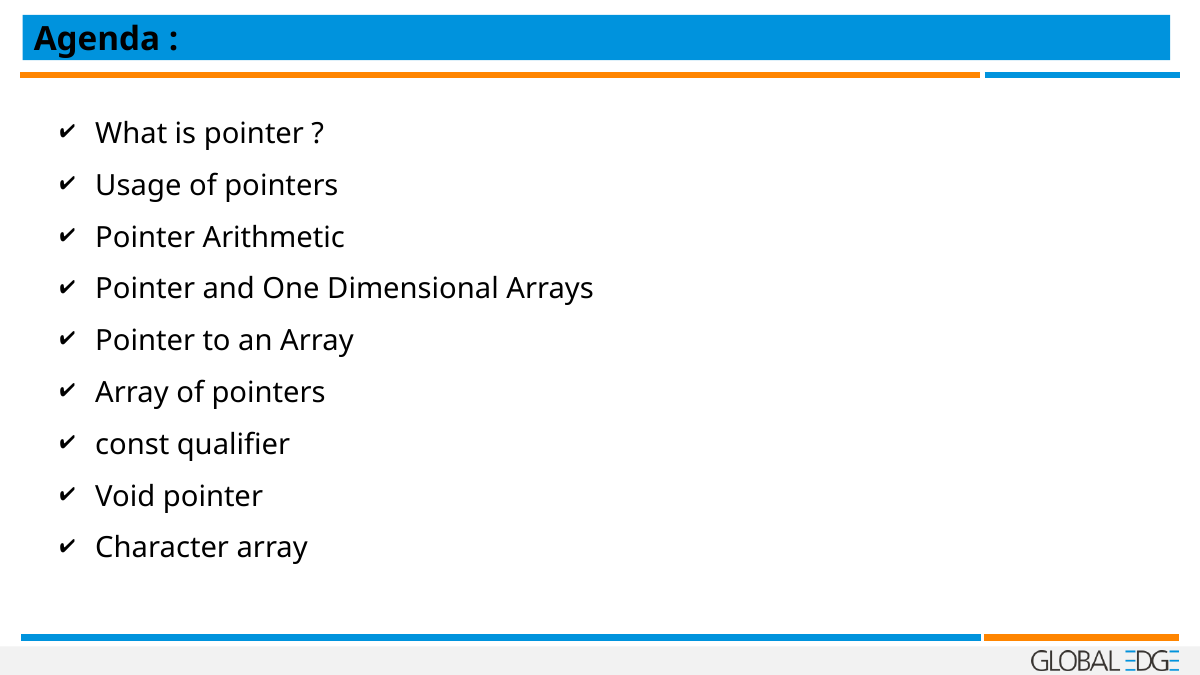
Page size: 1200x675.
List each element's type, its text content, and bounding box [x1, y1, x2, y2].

text_box Agenda : [22, 14, 1171, 61]
text_box What is pointer ? Usage of pointers Pointer Arithmetic Pointer and One Dimensional Arrays Pointer to an Array Array of pointers const qualifier Void pointer Character array [45, 104, 856, 525]
picture [1031, 650, 1179, 671]
